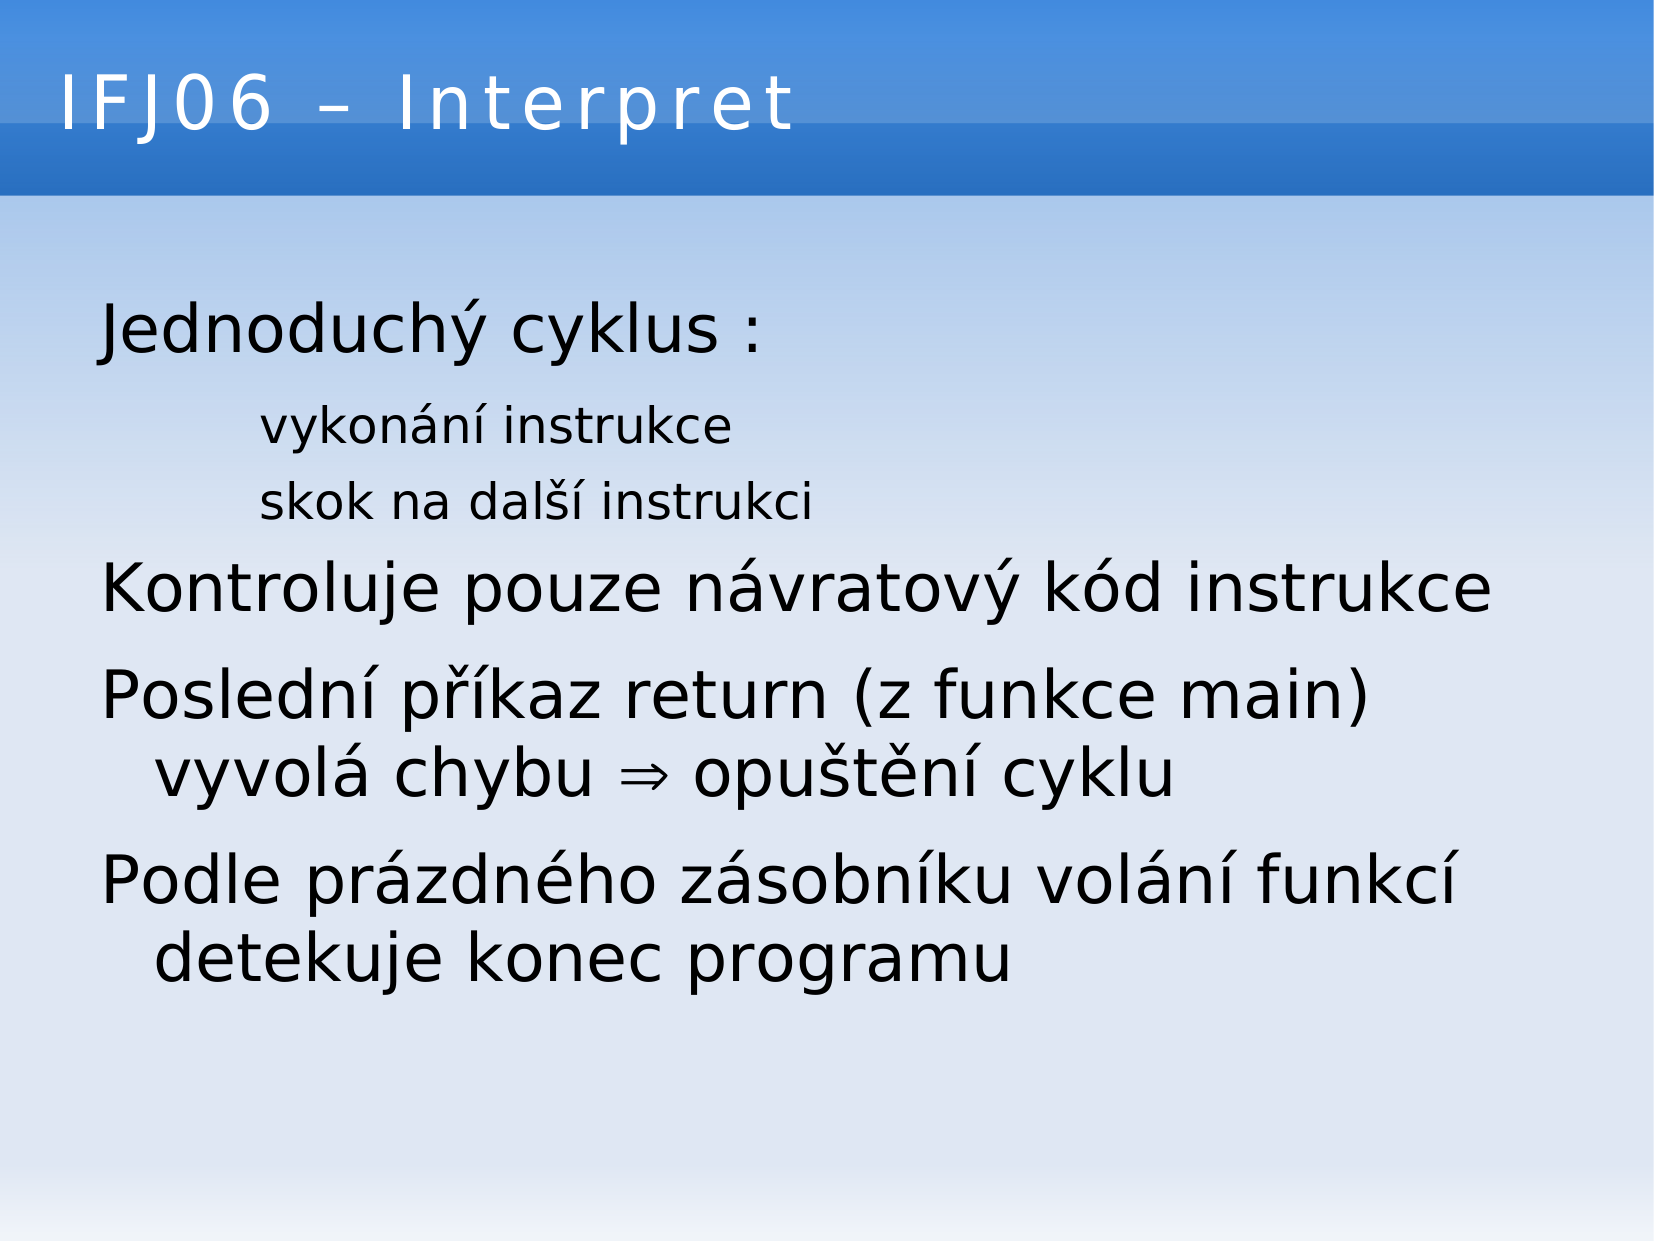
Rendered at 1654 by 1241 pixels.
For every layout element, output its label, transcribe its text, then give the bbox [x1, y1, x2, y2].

list Jednoduchý cyklus : vykonání instrukce skok na další instrukci Kontroluje pouze návratový kód instrukce Poslední příkaz return (z funkce main) vyvolá chybu ⇒ opuštění cyklu Podle prázdného zásobníku volání funkcí detekuje konec programu [82, 290, 1571, 1109]
title IFJ06 – Interpret [59, 29, 1270, 178]
picture [0, 0, 1654, 1241]
